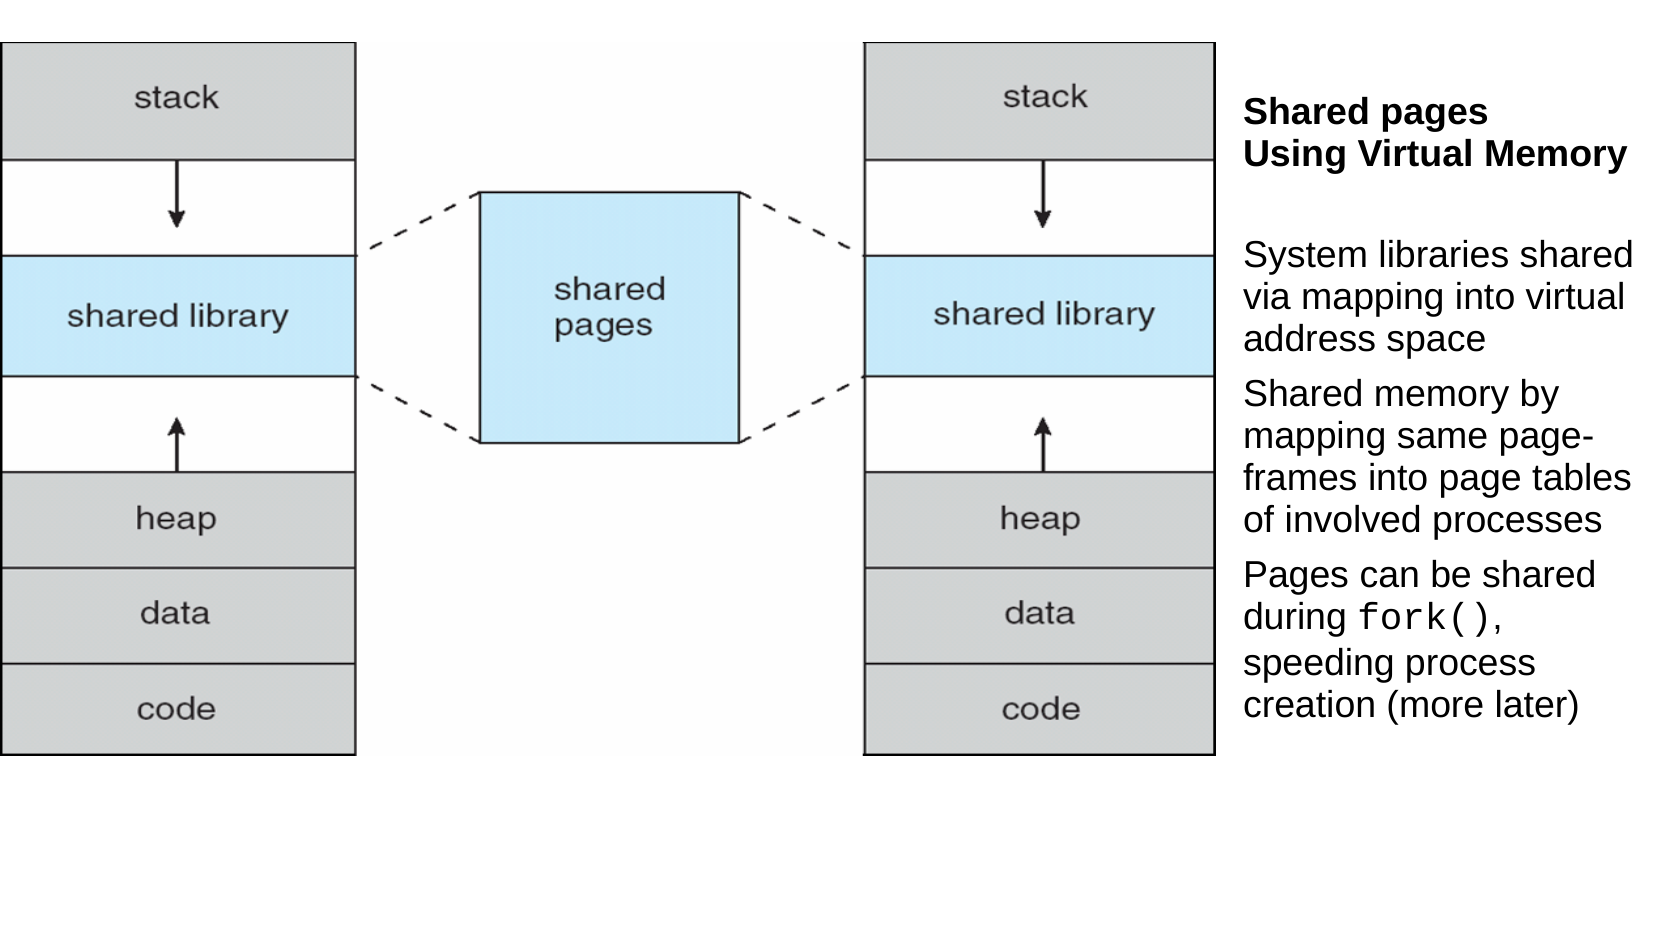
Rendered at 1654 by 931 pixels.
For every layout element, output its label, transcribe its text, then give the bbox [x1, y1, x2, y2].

picture [0, 42, 1216, 756]
text_box Shared pages Using Virtual Memory System libraries shared via mapping into virtual address space Shared memory by mapping same page-frames into page tables of involved processes Pages can be shared during fork(), speeding process creation (more later) [1228, 82, 1654, 740]
